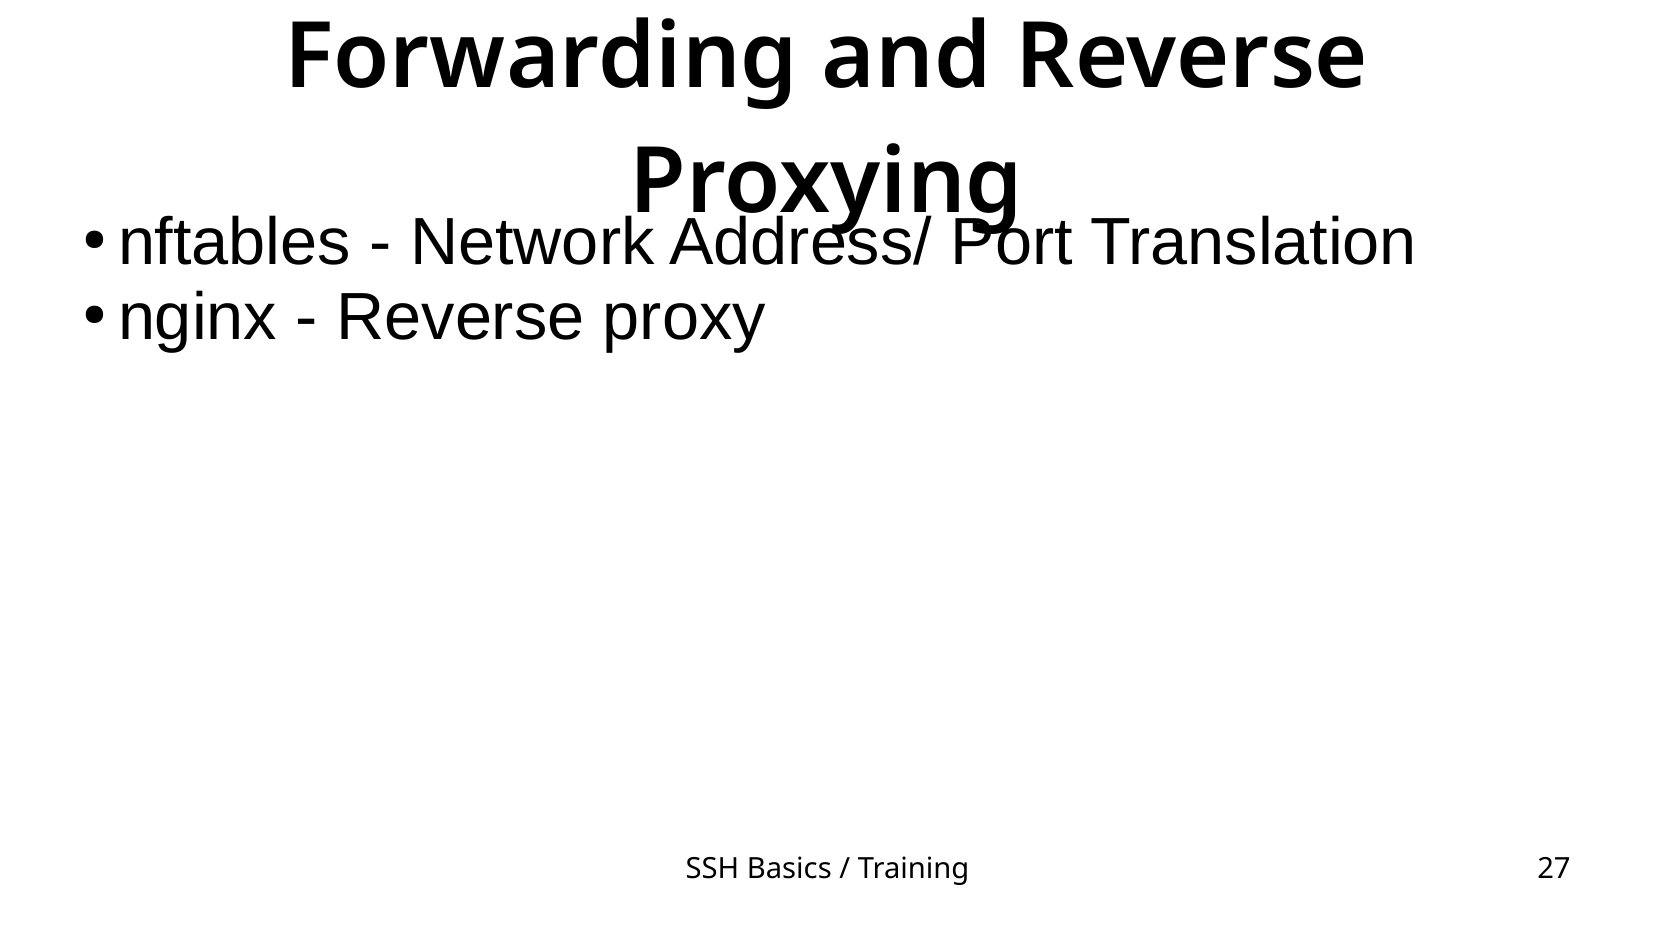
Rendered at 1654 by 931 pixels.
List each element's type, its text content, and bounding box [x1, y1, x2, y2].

subtitle nftables - Network Address/ Port Translation nginx - Reverse proxy [82, 204, 1571, 707]
title Forwarding and Reverse Proxying [82, 37, 1571, 193]
